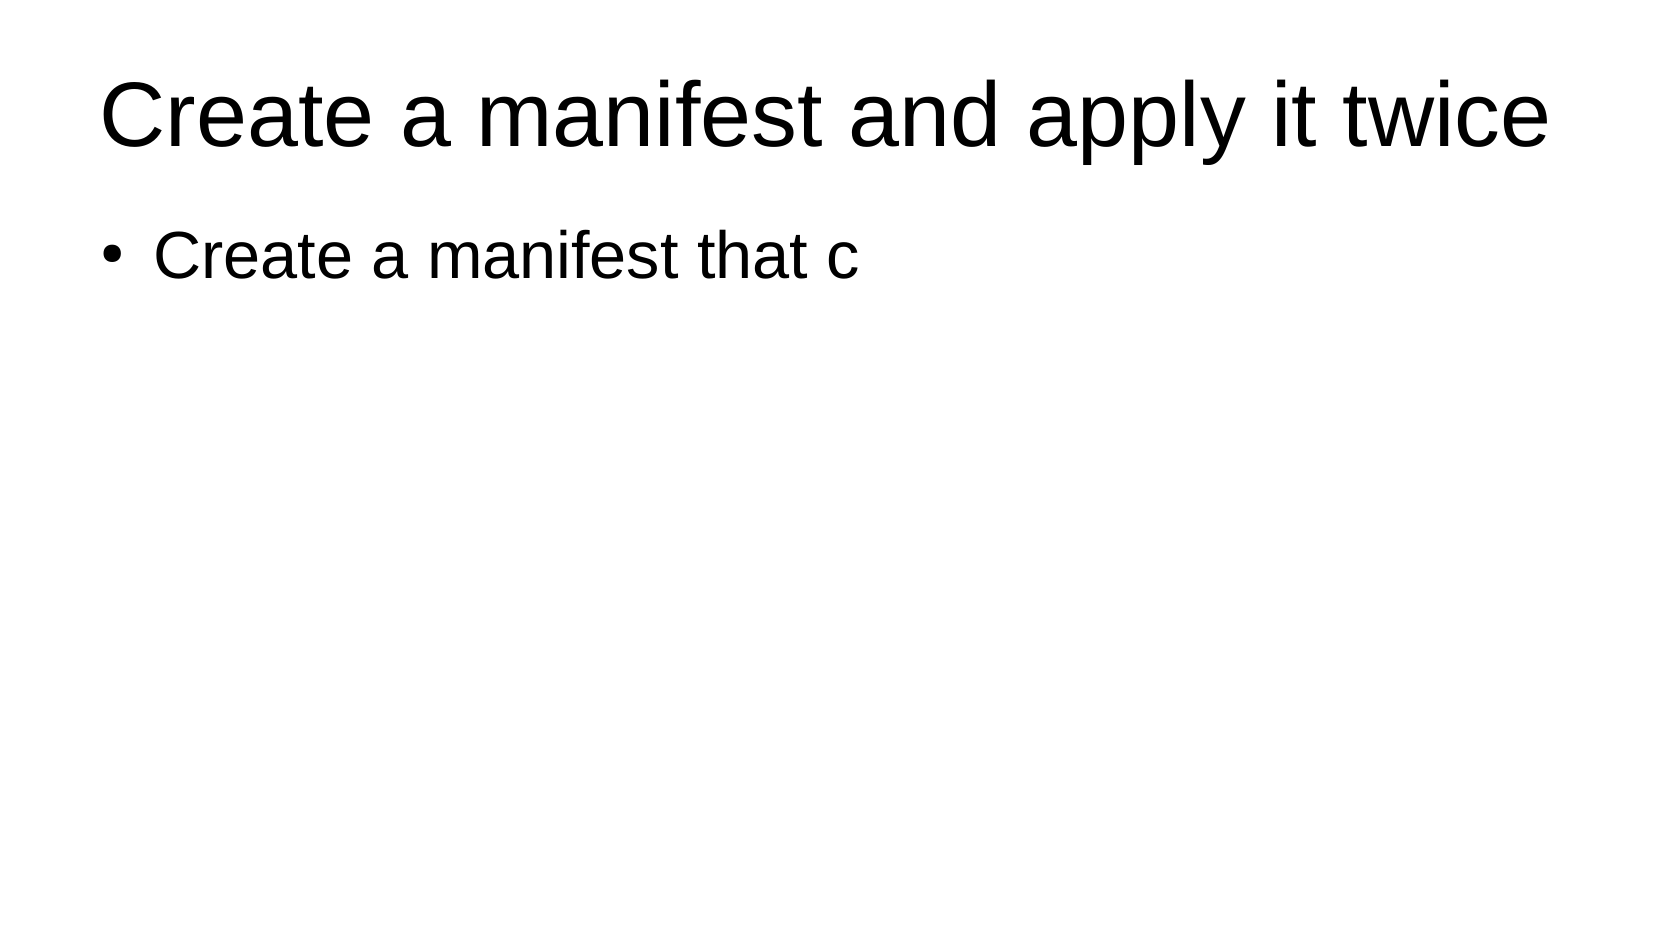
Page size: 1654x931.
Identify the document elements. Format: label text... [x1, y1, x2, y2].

list Create a manifest that c [82, 217, 1571, 758]
title Create a manifest and apply it twice [82, 37, 1571, 193]
